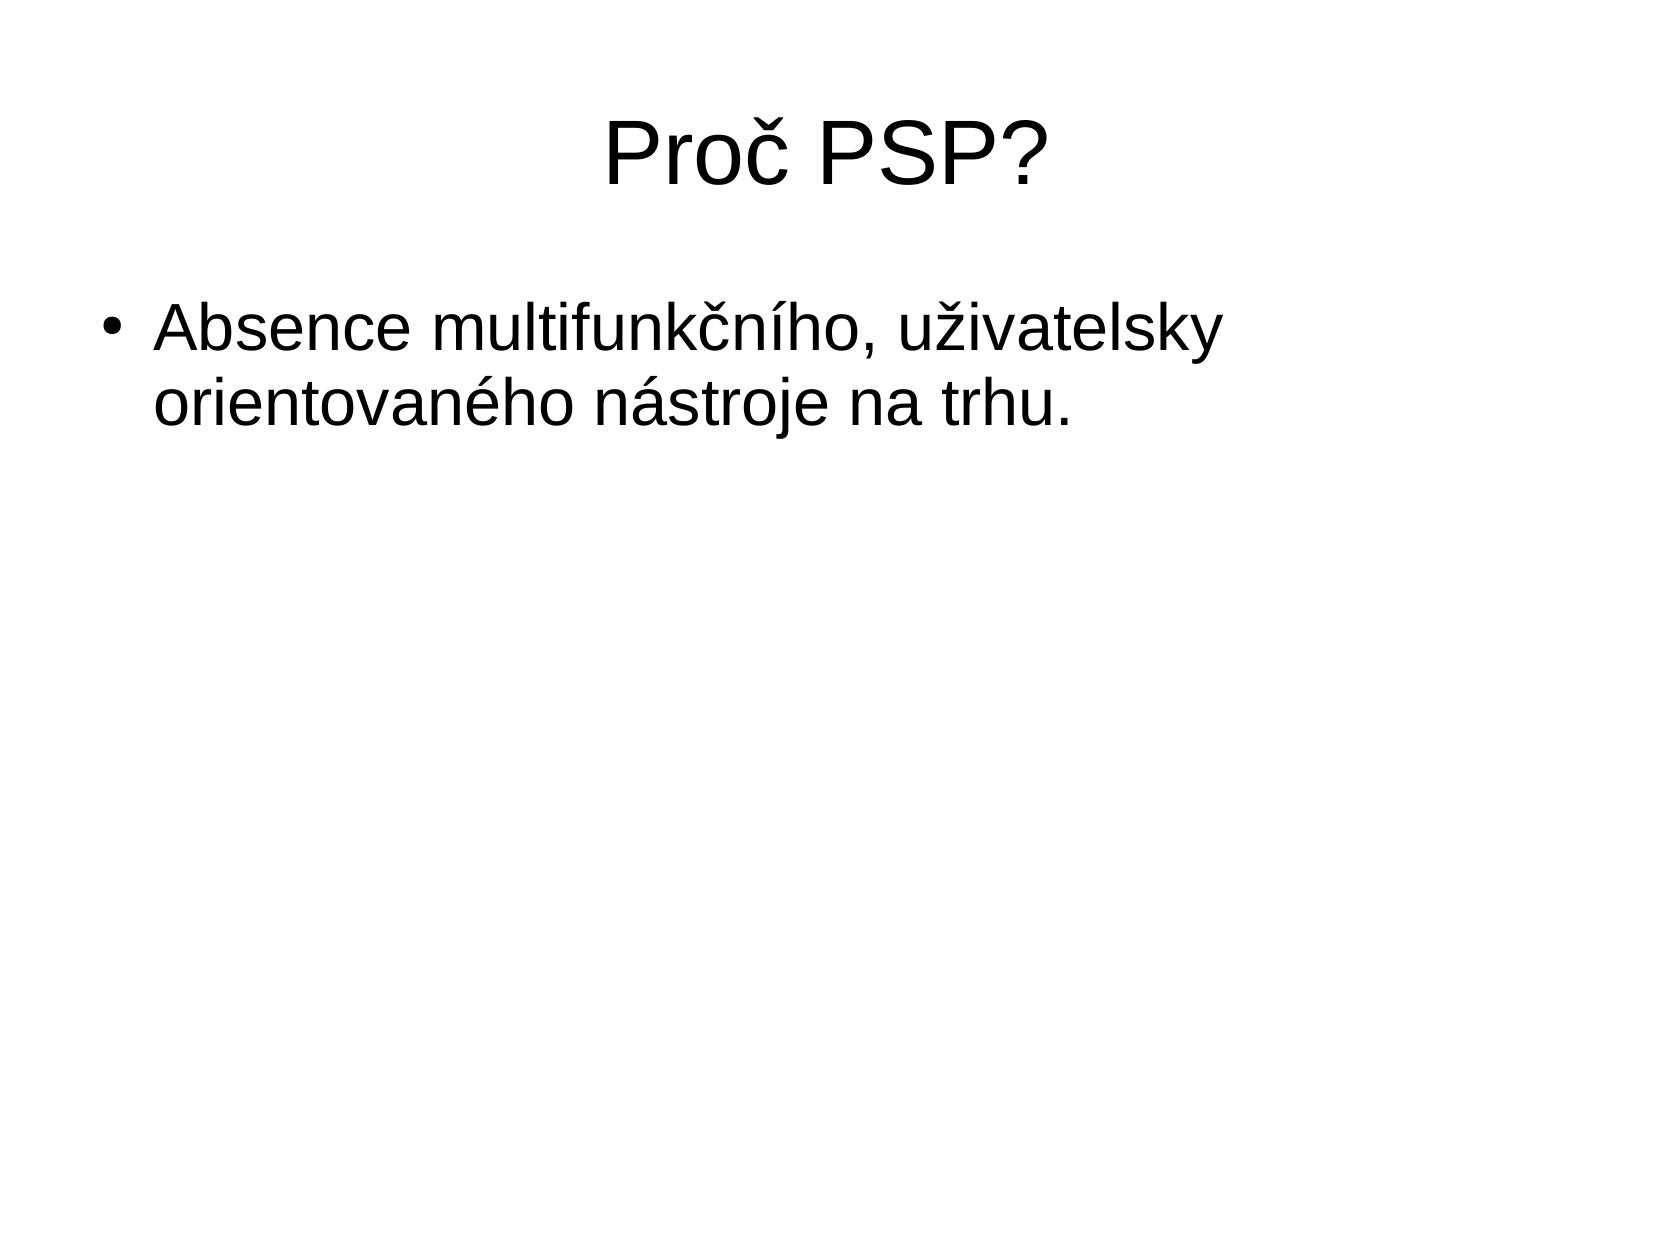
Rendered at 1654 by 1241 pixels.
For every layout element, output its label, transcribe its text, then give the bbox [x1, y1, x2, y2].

list Absence multifunkčního, uživatelsky orientovaného nástroje na trhu. [82, 290, 1571, 1010]
title Proč PSP? [82, 49, 1571, 257]
